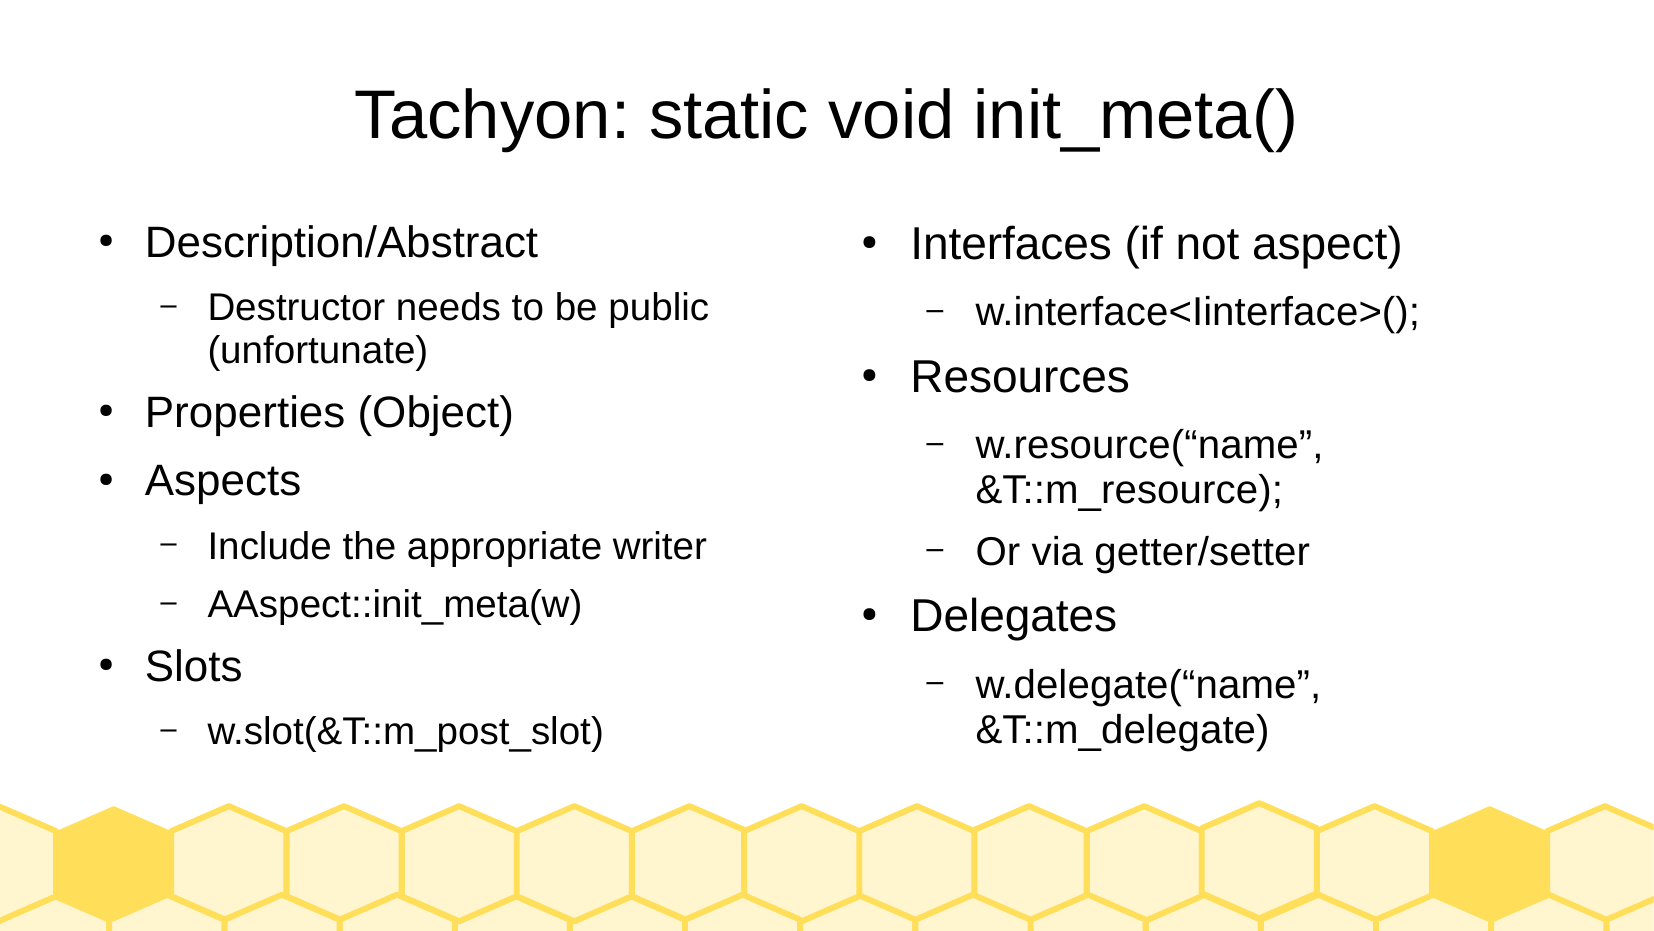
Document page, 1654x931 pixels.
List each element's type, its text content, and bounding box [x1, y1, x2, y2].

list Description/Abstract Destructor needs to be public (unfortunate) Properties (Object) Aspects Include the appropriate writer AAspect::init_meta(w) Slots w.slot(&T::m_post_slot) [82, 217, 845, 758]
title Tachyon: static void init_meta() [82, 37, 1571, 193]
list Interfaces (if not aspect) w.interface<Iinterface>(); Resources w.resource(“name”, &T::m_resource); Or via getter/setter Delegates w.delegate(“name”, &T::m_delegate) [845, 217, 1572, 758]
